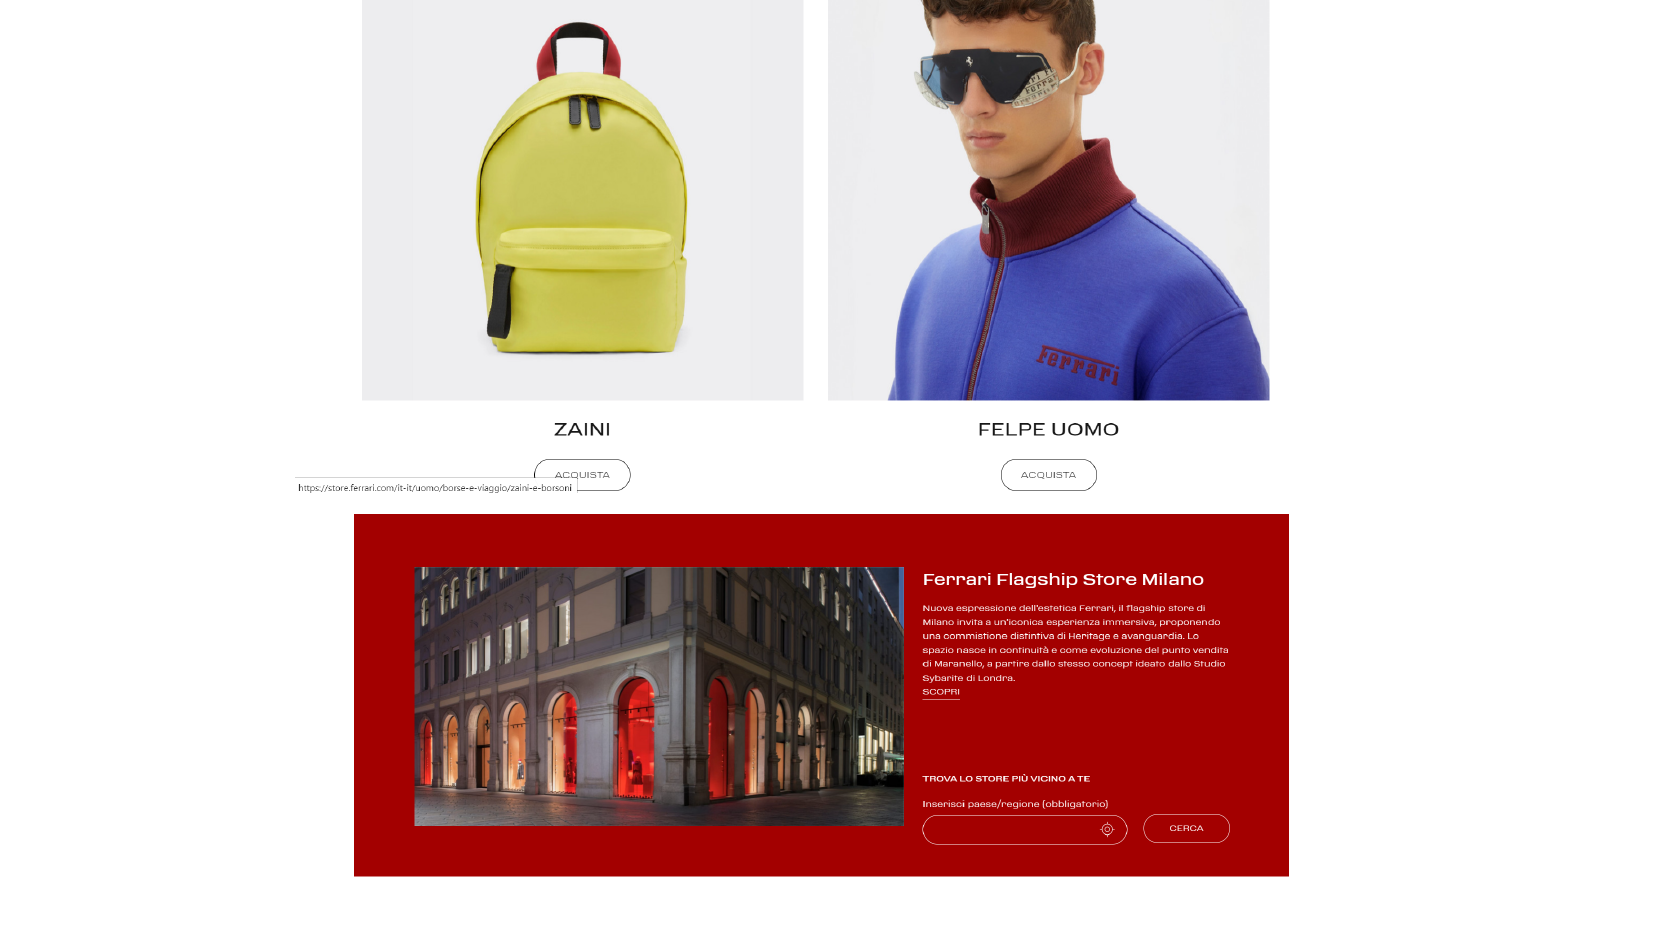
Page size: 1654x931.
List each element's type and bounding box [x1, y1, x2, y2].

picture [354, 501, 1289, 901]
picture [295, 0, 1334, 493]
